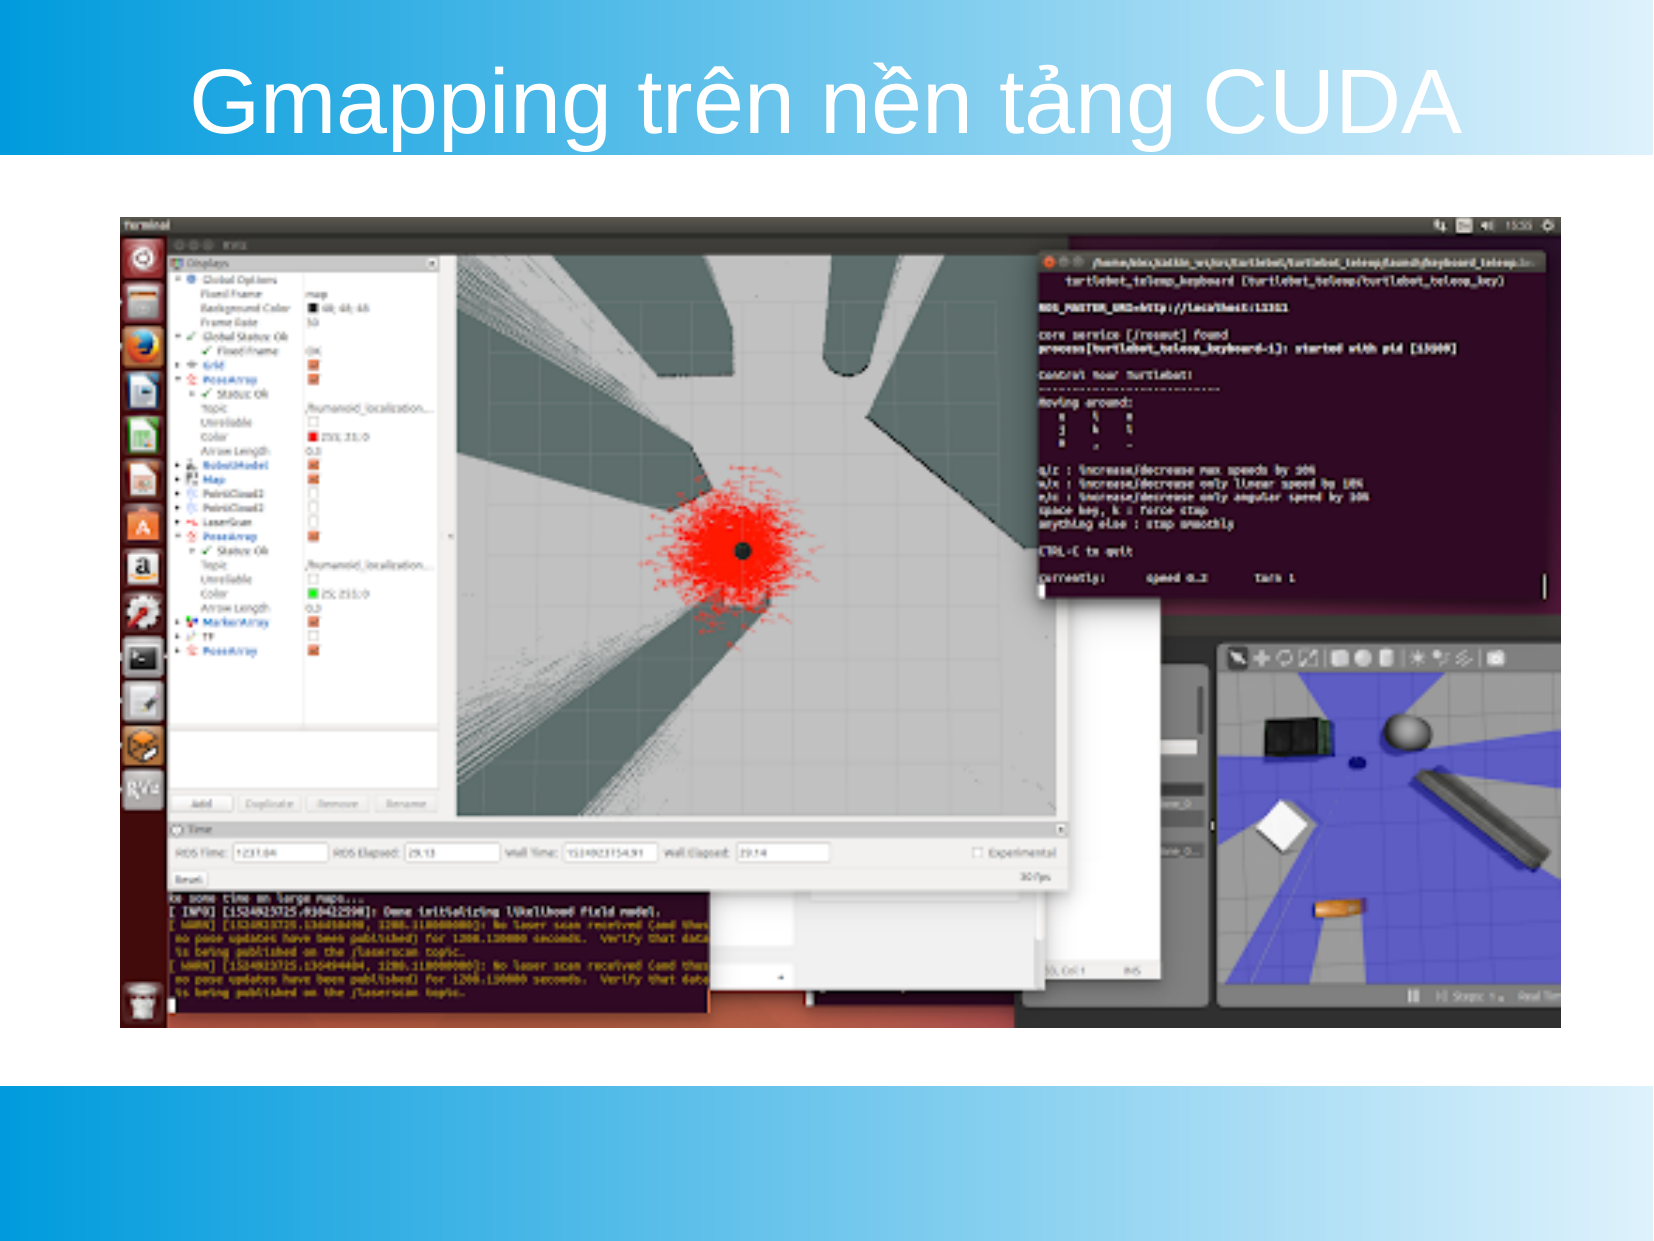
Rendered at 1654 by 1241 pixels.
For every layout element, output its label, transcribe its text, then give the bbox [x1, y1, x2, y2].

picture [120, 217, 1561, 1028]
title Gmapping trên nền tảng CUDA [20, 0, 1633, 205]
